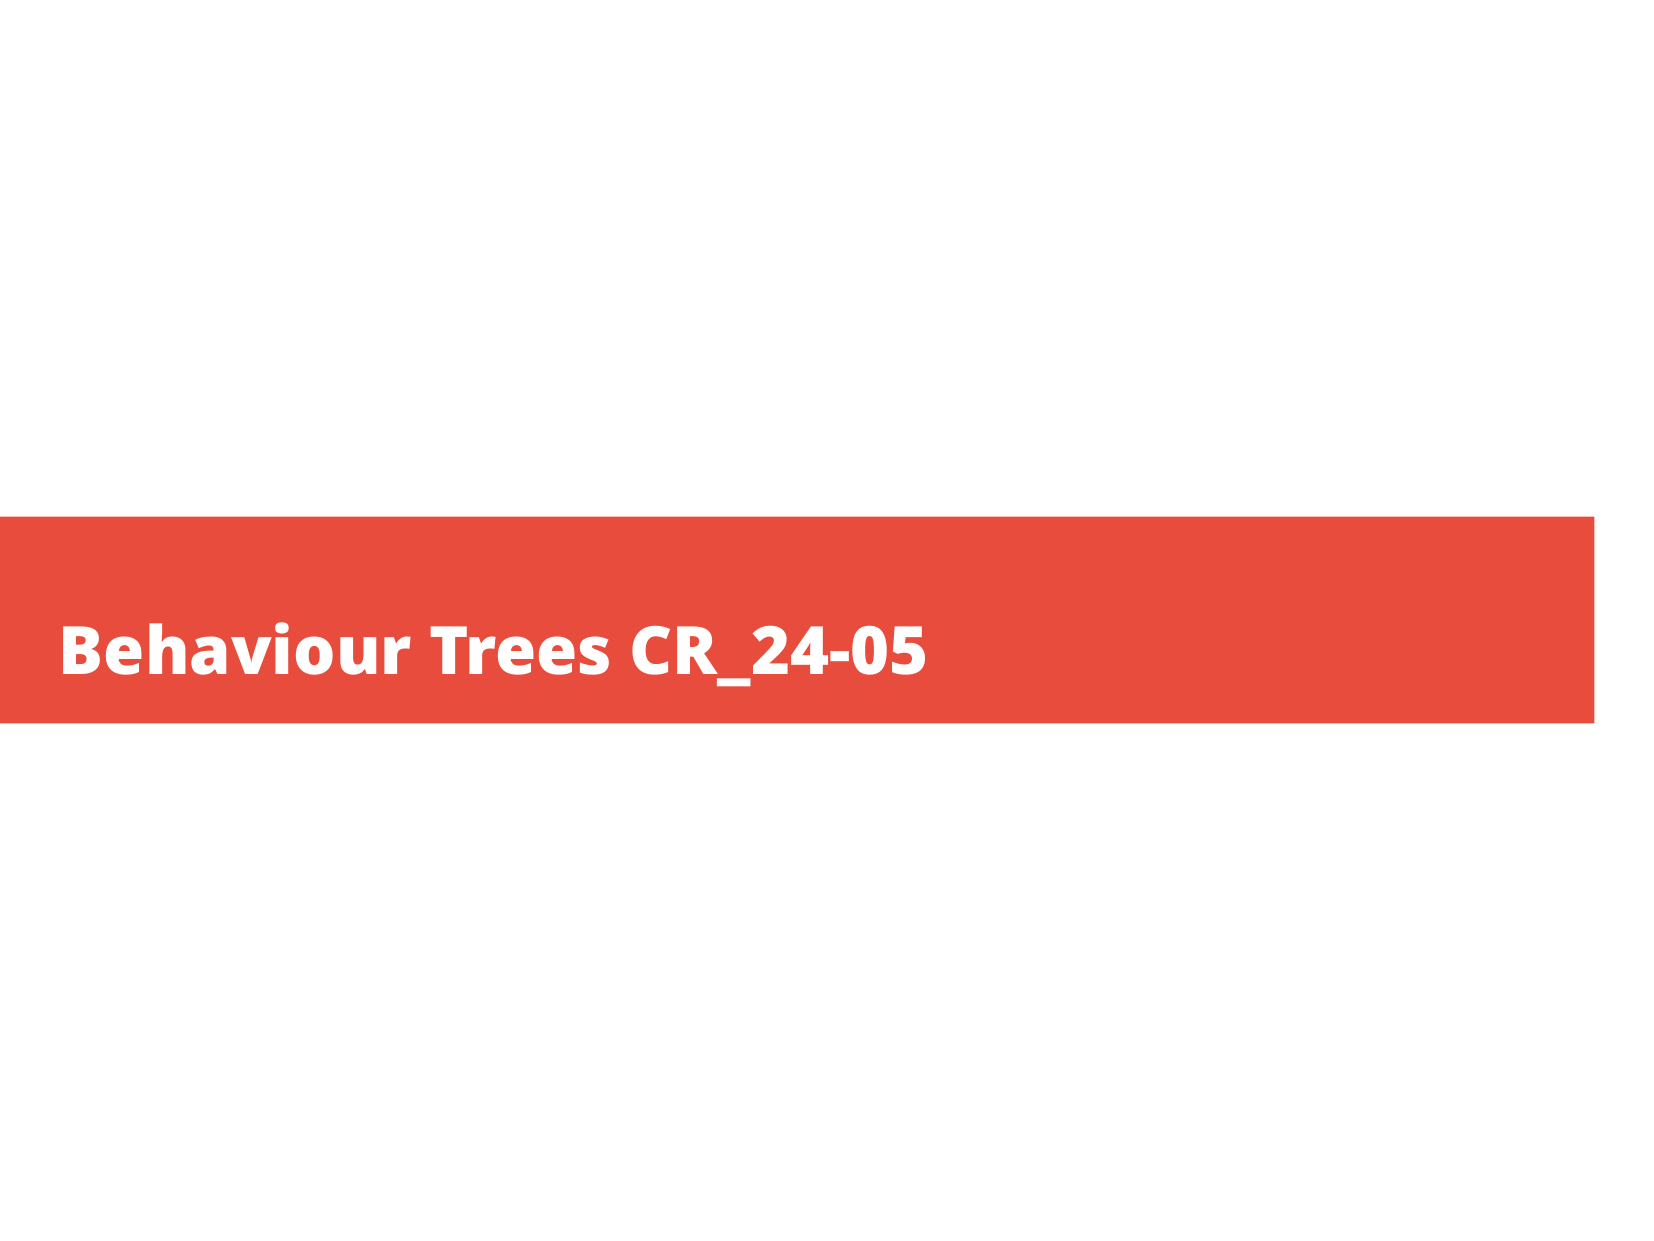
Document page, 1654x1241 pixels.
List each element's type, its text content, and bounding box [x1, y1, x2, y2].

title Behaviour Trees CR_24-05 [59, 546, 1595, 694]
